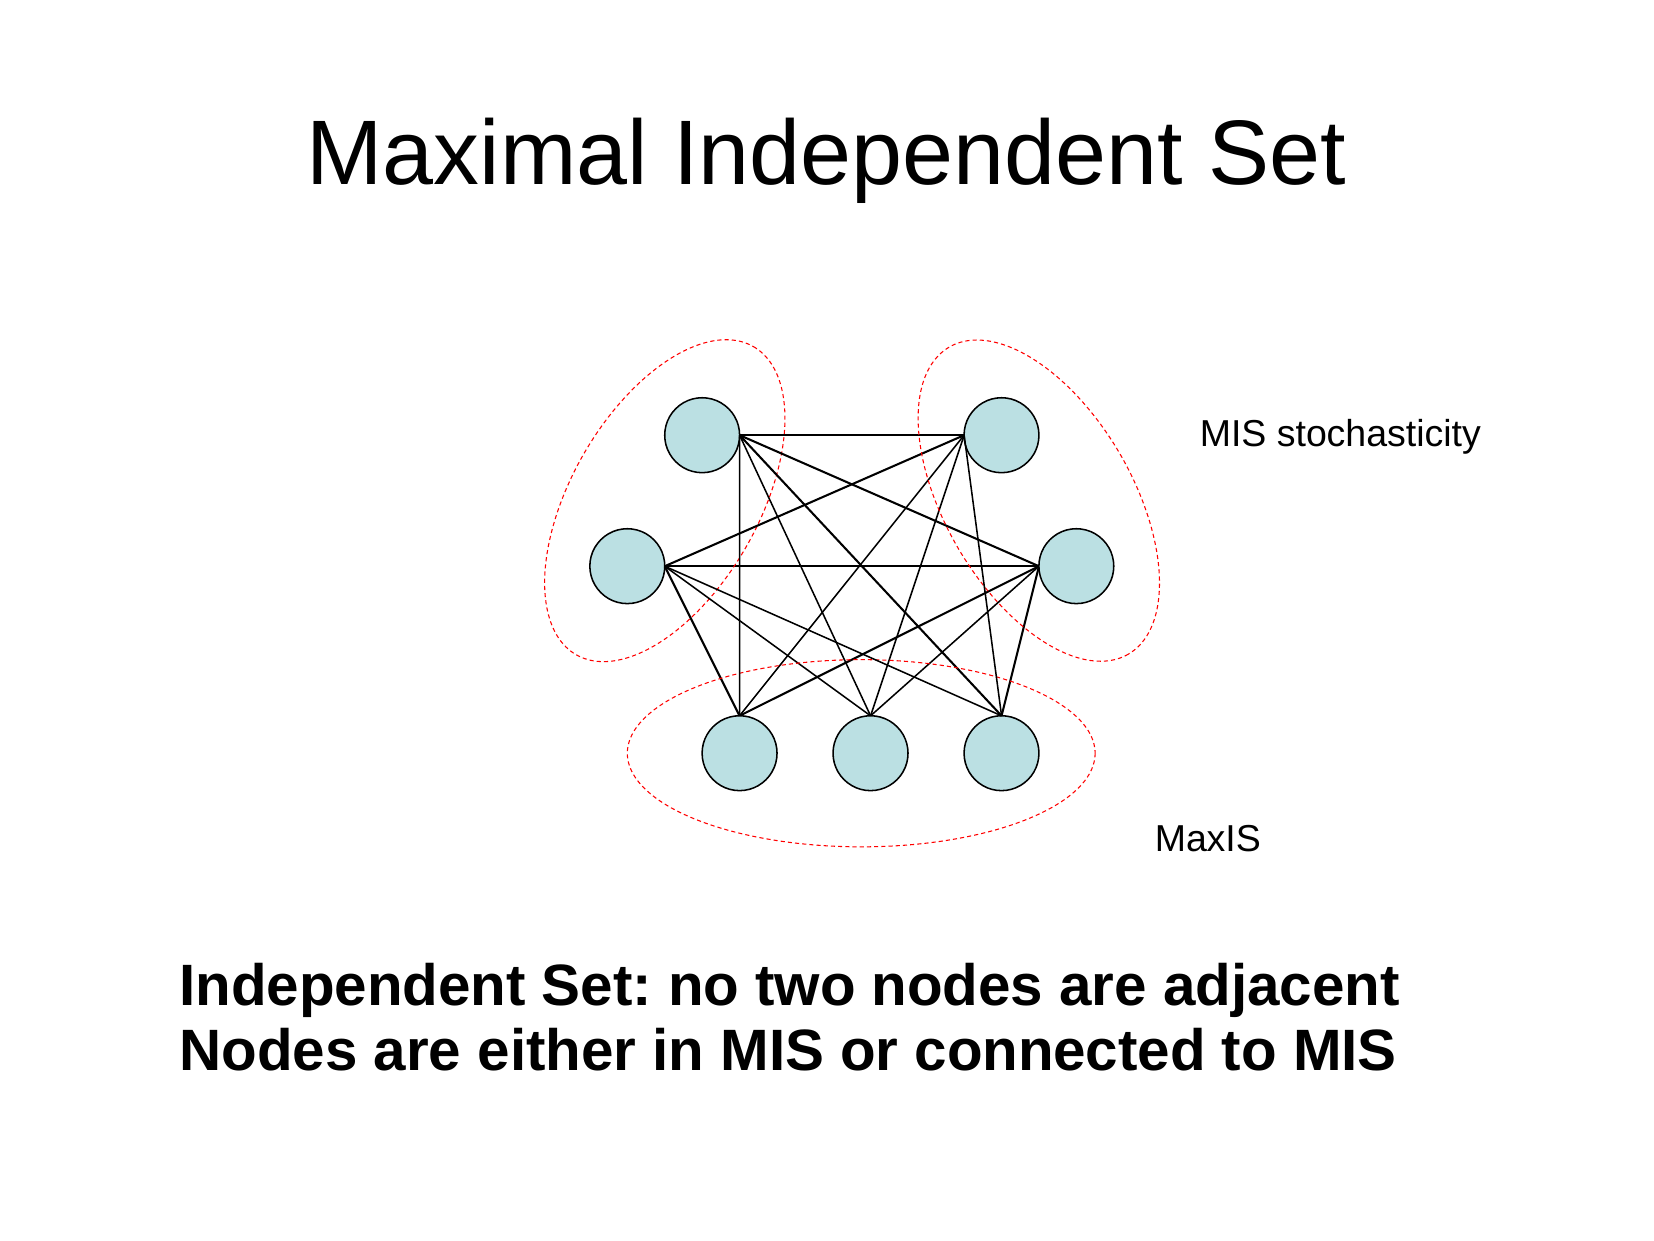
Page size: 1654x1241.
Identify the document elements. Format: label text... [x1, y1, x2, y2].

text_box MaxIS [1140, 810, 1456, 867]
text_box MIS stochasticity [1185, 405, 1501, 462]
text_box [1039, 528, 1114, 604]
text_box [833, 715, 909, 791]
text_box [702, 715, 778, 791]
text_box [964, 715, 1039, 791]
title Maximal Independent Set [82, 49, 1571, 257]
text_box [964, 397, 1039, 473]
text_box [589, 528, 665, 604]
text_box Independent Set: no two nodes are adjacent Nodes are either in MIS or connected to MIS [165, 945, 1501, 1090]
text_box [664, 397, 740, 473]
